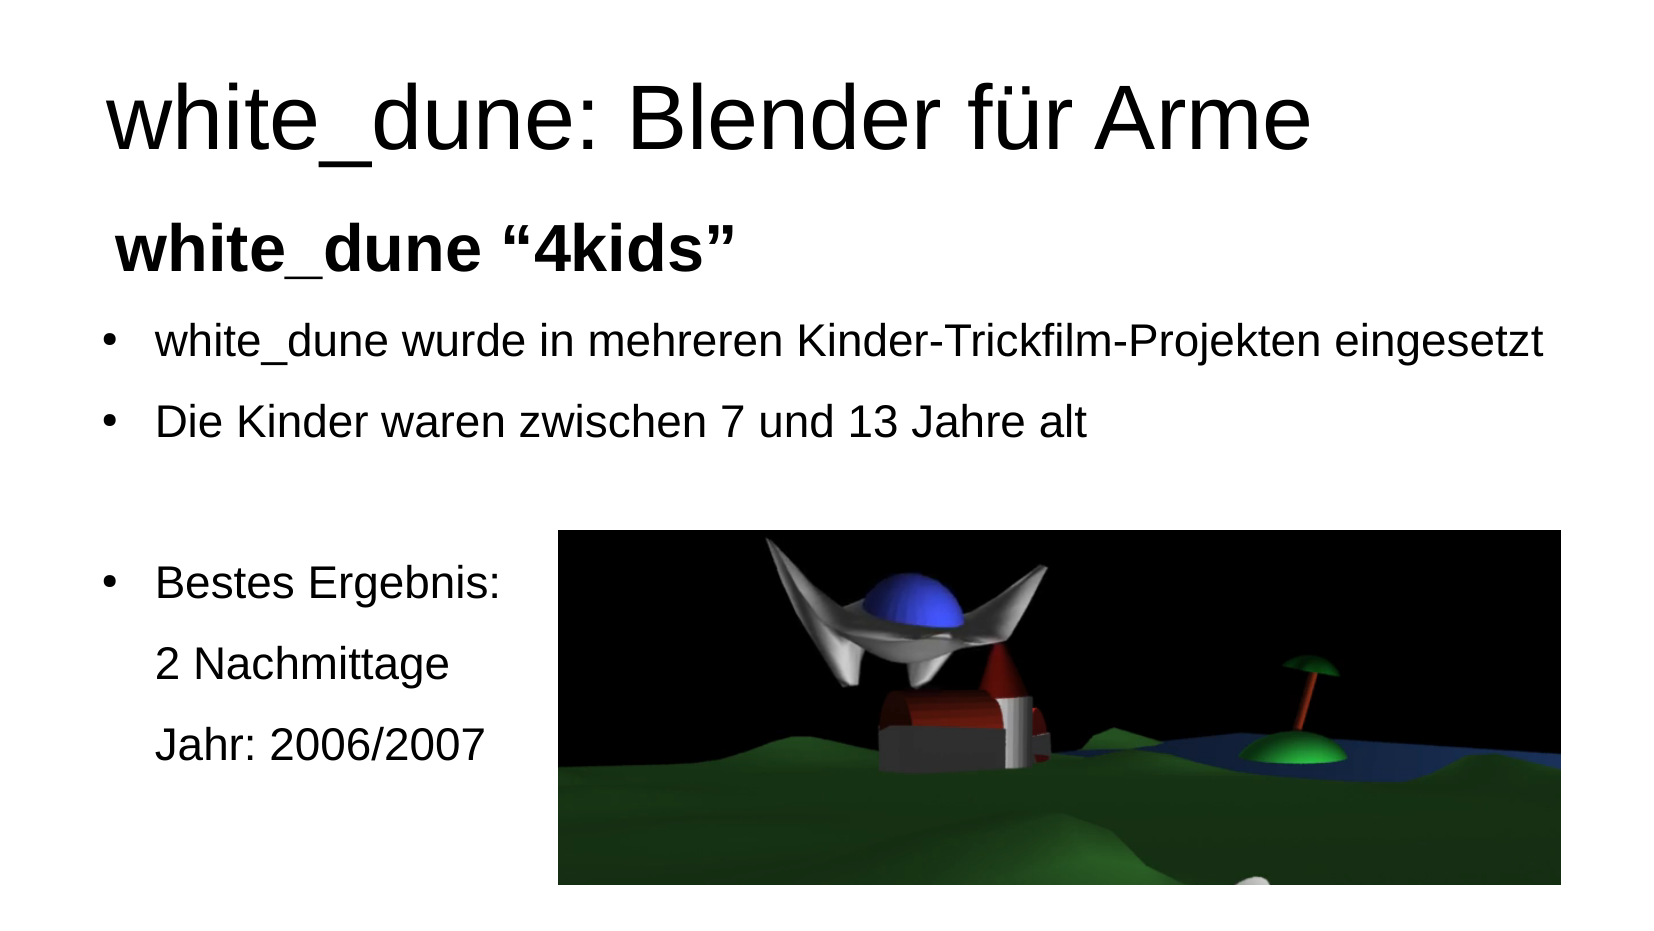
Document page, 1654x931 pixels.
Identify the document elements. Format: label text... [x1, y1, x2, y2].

list white_dune “4kids” white_dune wurde in mehreren Kinder-Trickfilm-Projekten eingesetzt Die Kinder waren zwischen 7 und 13 Jahre alt Bestes Ergebnis: 2 Nachmittage Jahr: 2006/2007 [45, 210, 1636, 931]
picture [558, 530, 1561, 886]
title white_dune: Blender für Arme [0, 39, 1456, 196]
